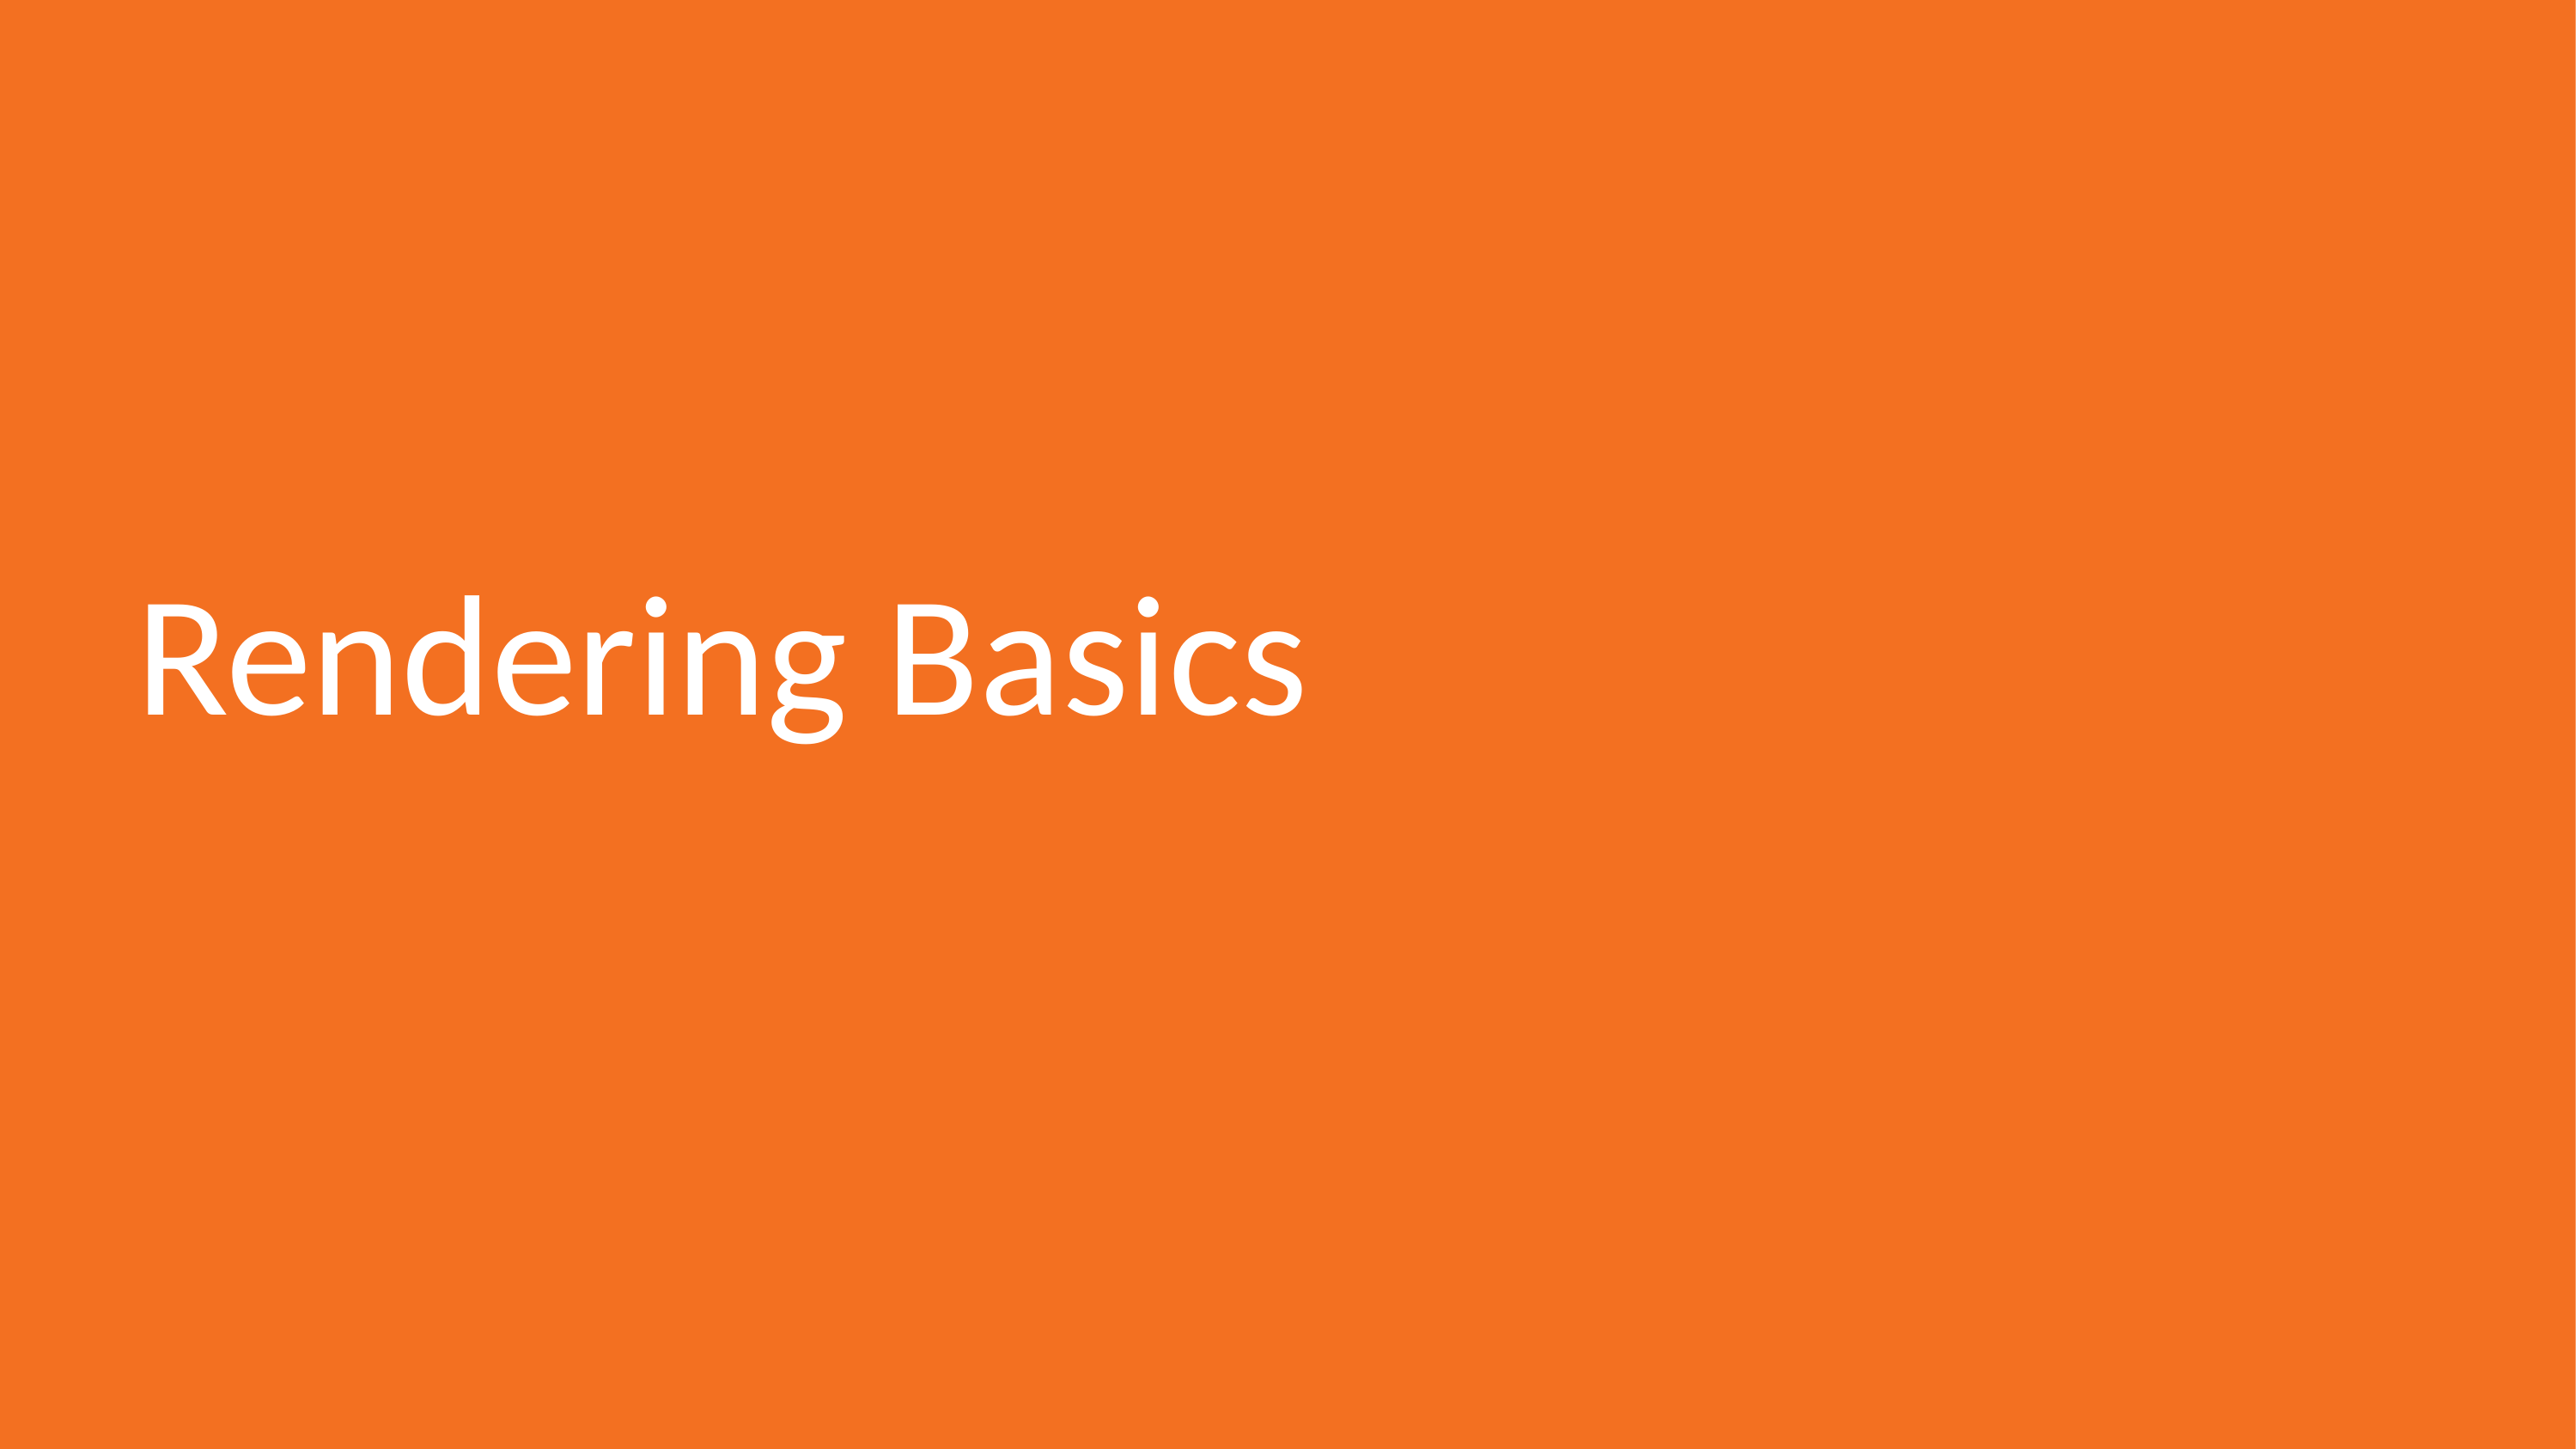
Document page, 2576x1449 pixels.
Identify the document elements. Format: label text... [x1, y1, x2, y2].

title Rendering Basics [110, 512, 2427, 776]
